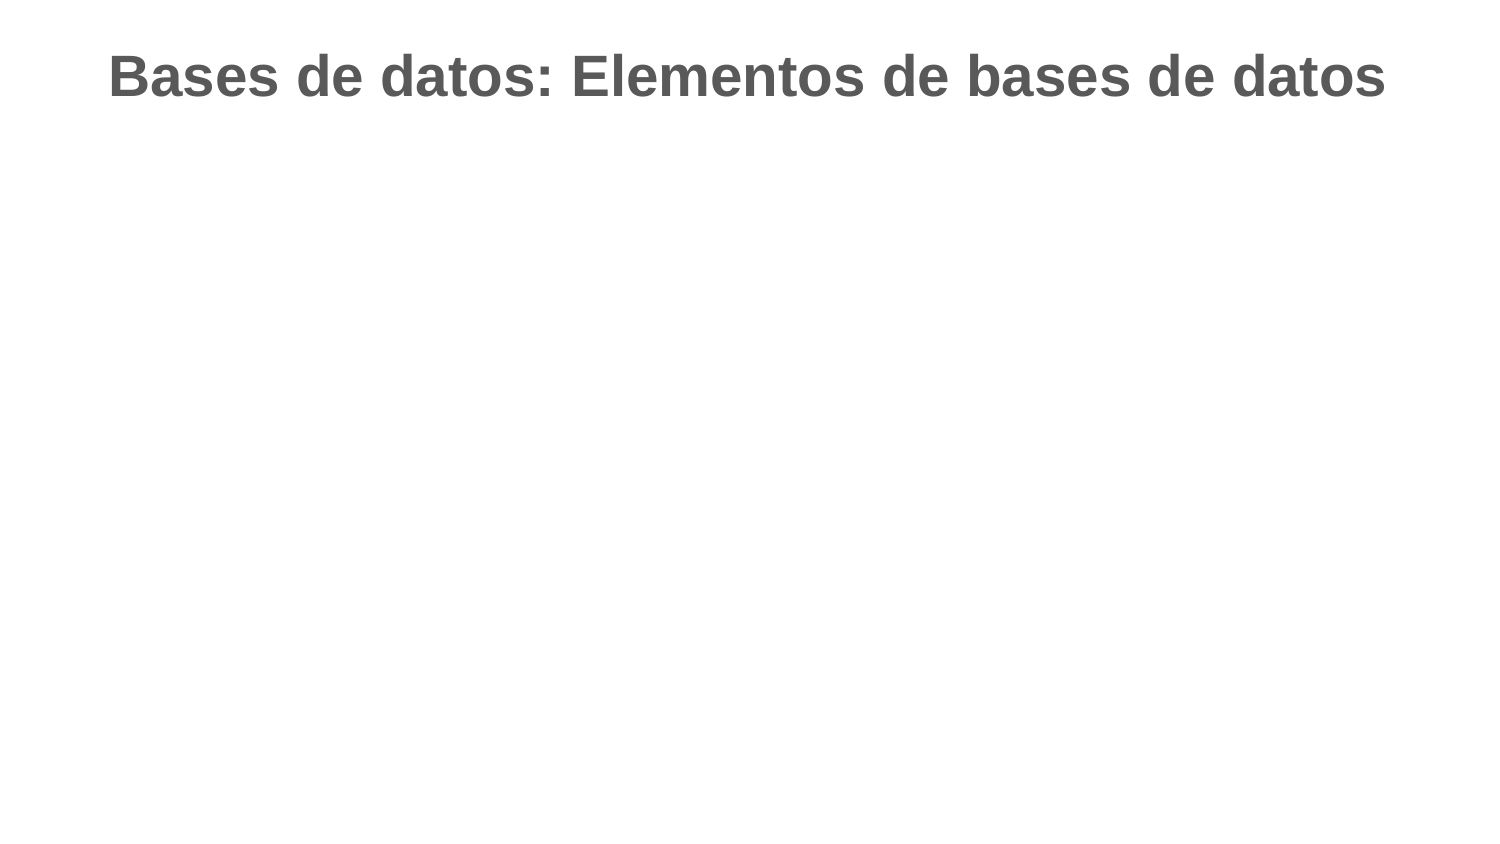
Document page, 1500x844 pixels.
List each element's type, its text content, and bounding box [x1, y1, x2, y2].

subtitle Bases de datos: Elementos de bases de datos [30, 23, 1467, 154]
